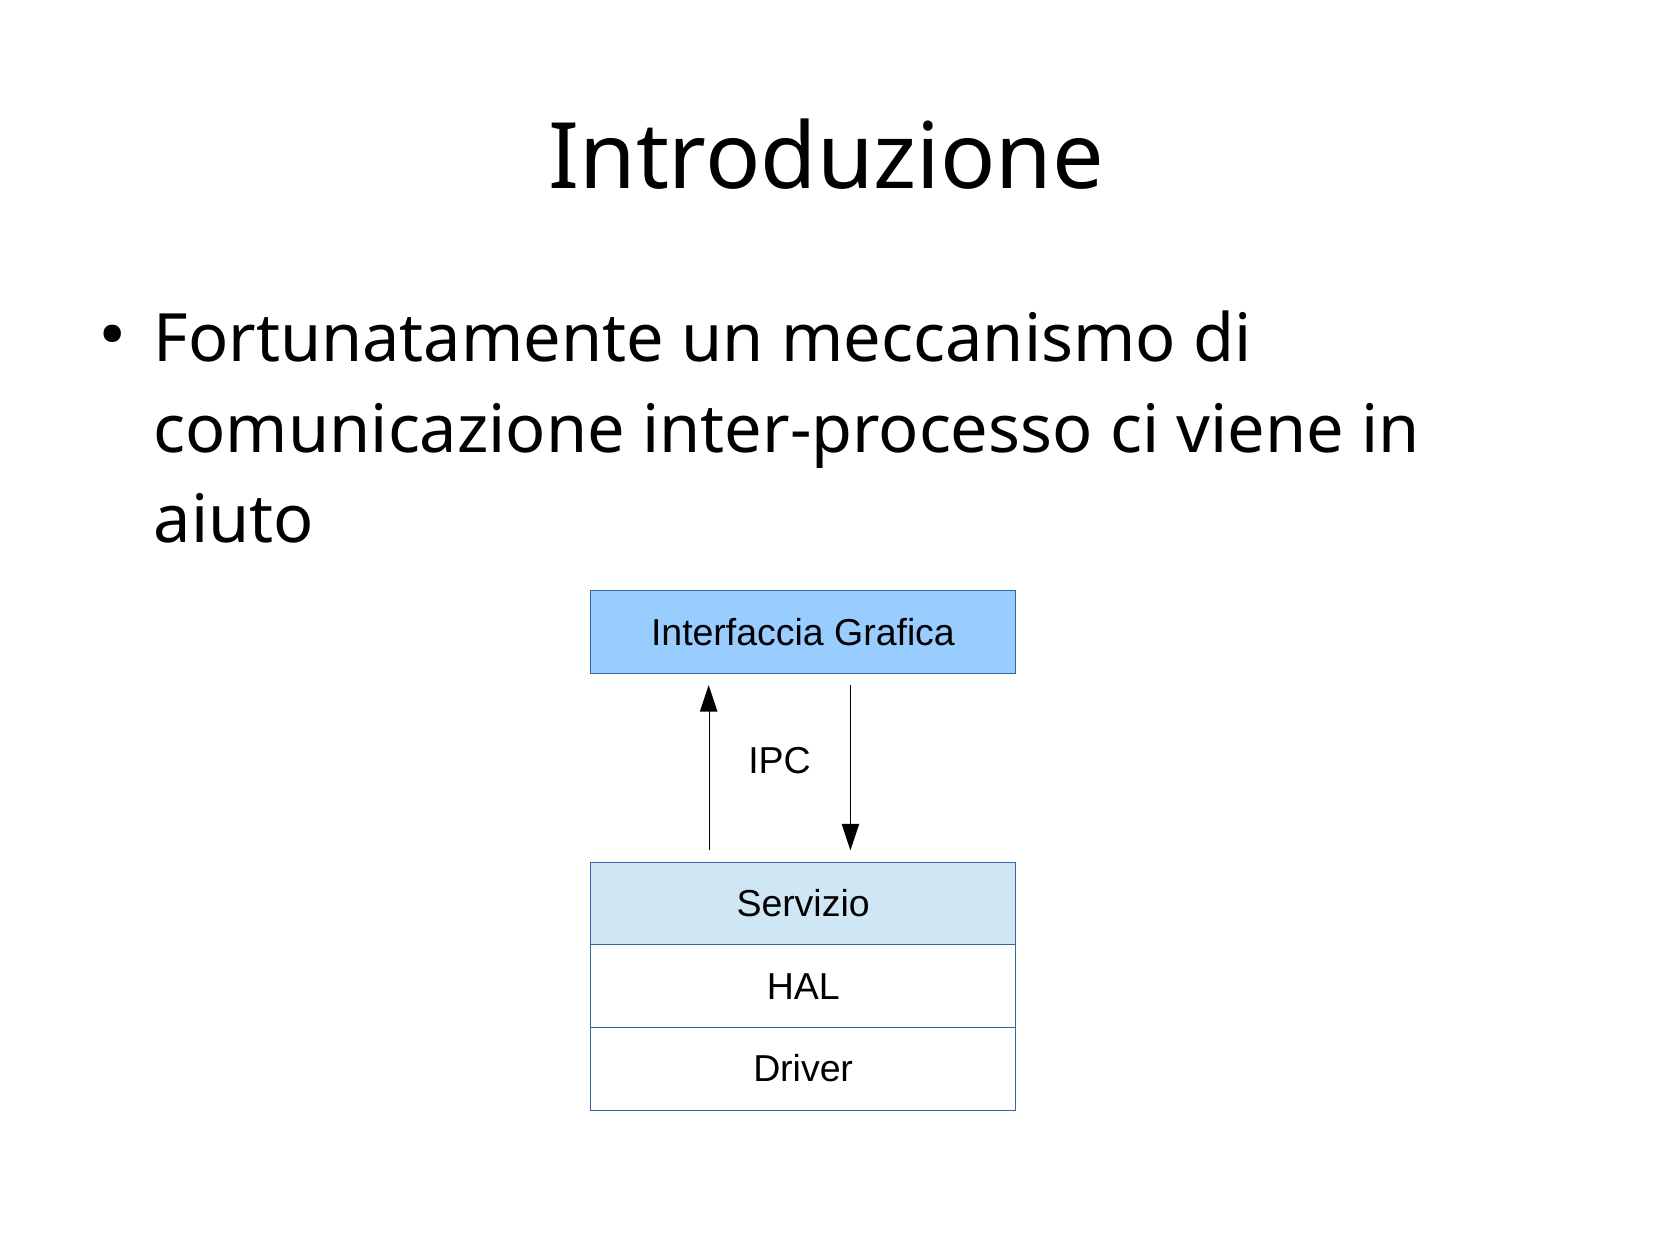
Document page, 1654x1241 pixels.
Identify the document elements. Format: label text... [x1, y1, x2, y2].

text_box Driver [590, 1028, 1016, 1111]
text_box Interfaccia Grafica [590, 590, 1016, 674]
list Fortunatamente un meccanismo di comunicazione inter-processo ci viene in aiuto [82, 290, 1571, 579]
title Introduzione [82, 49, 1571, 257]
text_box HAL [590, 945, 1016, 1028]
text_box IPC [720, 732, 839, 790]
text_box Servizio [590, 862, 1016, 945]
